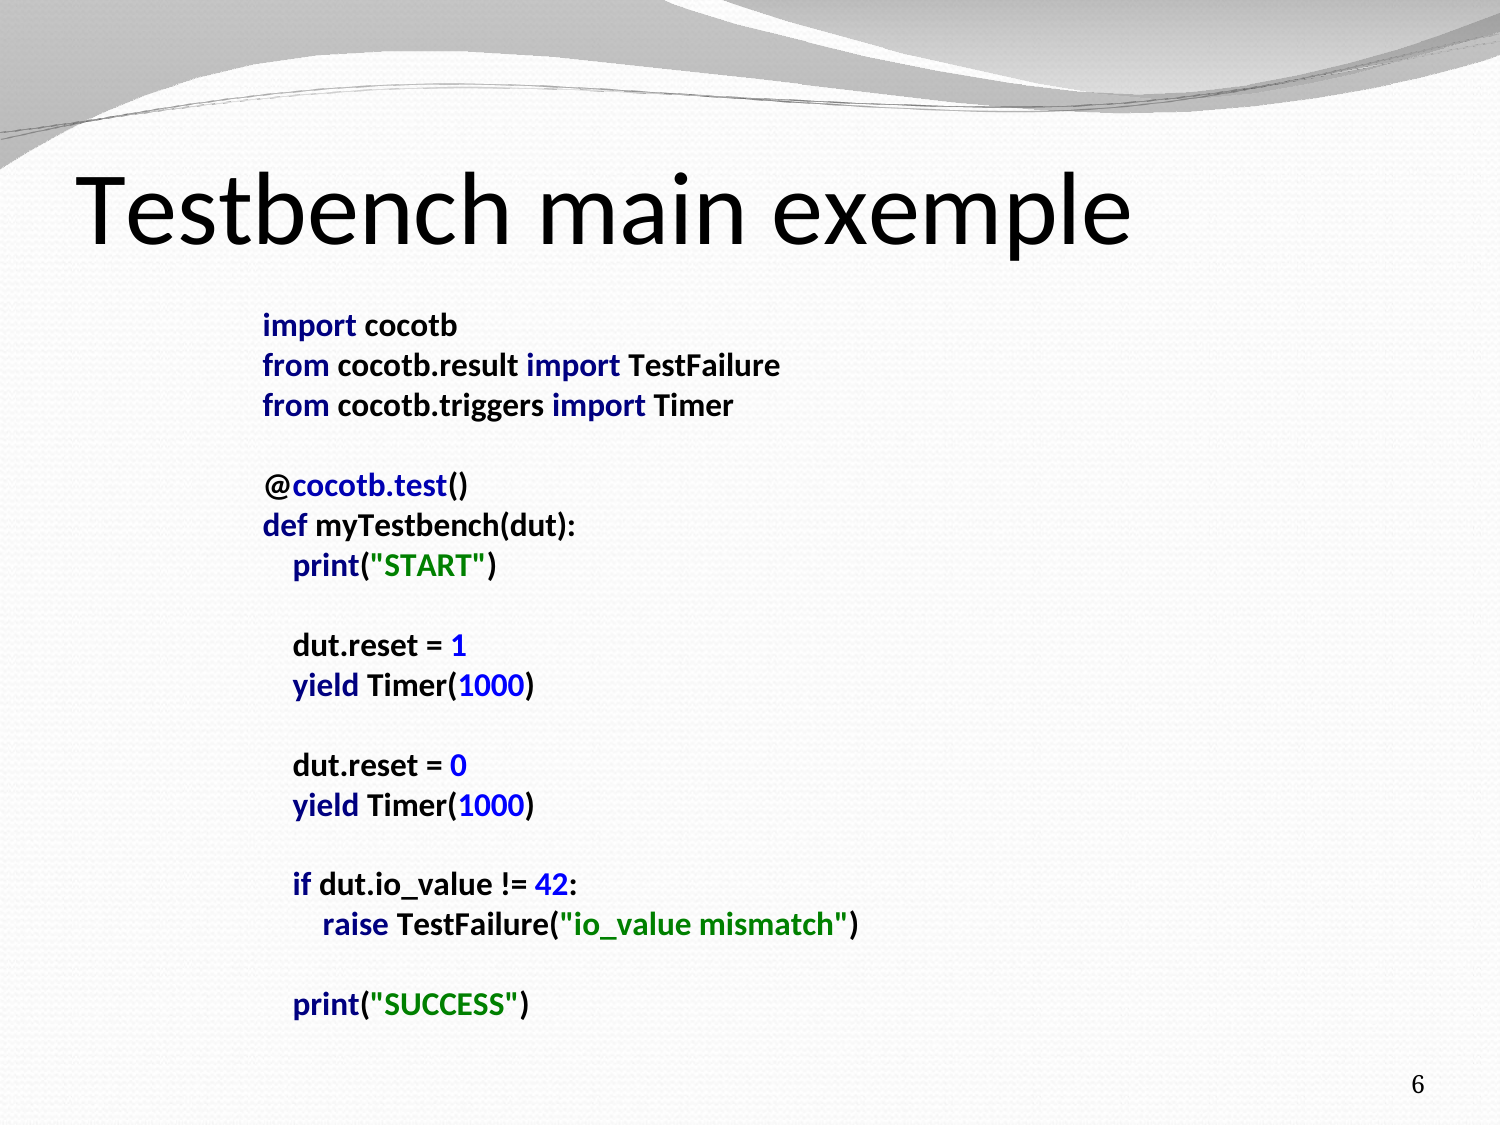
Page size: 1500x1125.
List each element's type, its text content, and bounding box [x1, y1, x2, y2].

text_box <numéro> [1299, 1042, 1426, 1103]
text_box import cocotb from cocotb.result import TestFailure from cocotb.triggers import Timer @cocotb.test() def myTestbench(dut): print("START") dut.reset = 1 yield Timer(1000) dut.reset = 0 yield Timer(1000) if dut.io_value != 42: raise TestFailure("io_value mismatch") print("SUCCESS") [248, 296, 1371, 1063]
picture [0, 0, 1500, 1125]
title Testbench main exemple [75, 78, 1426, 266]
